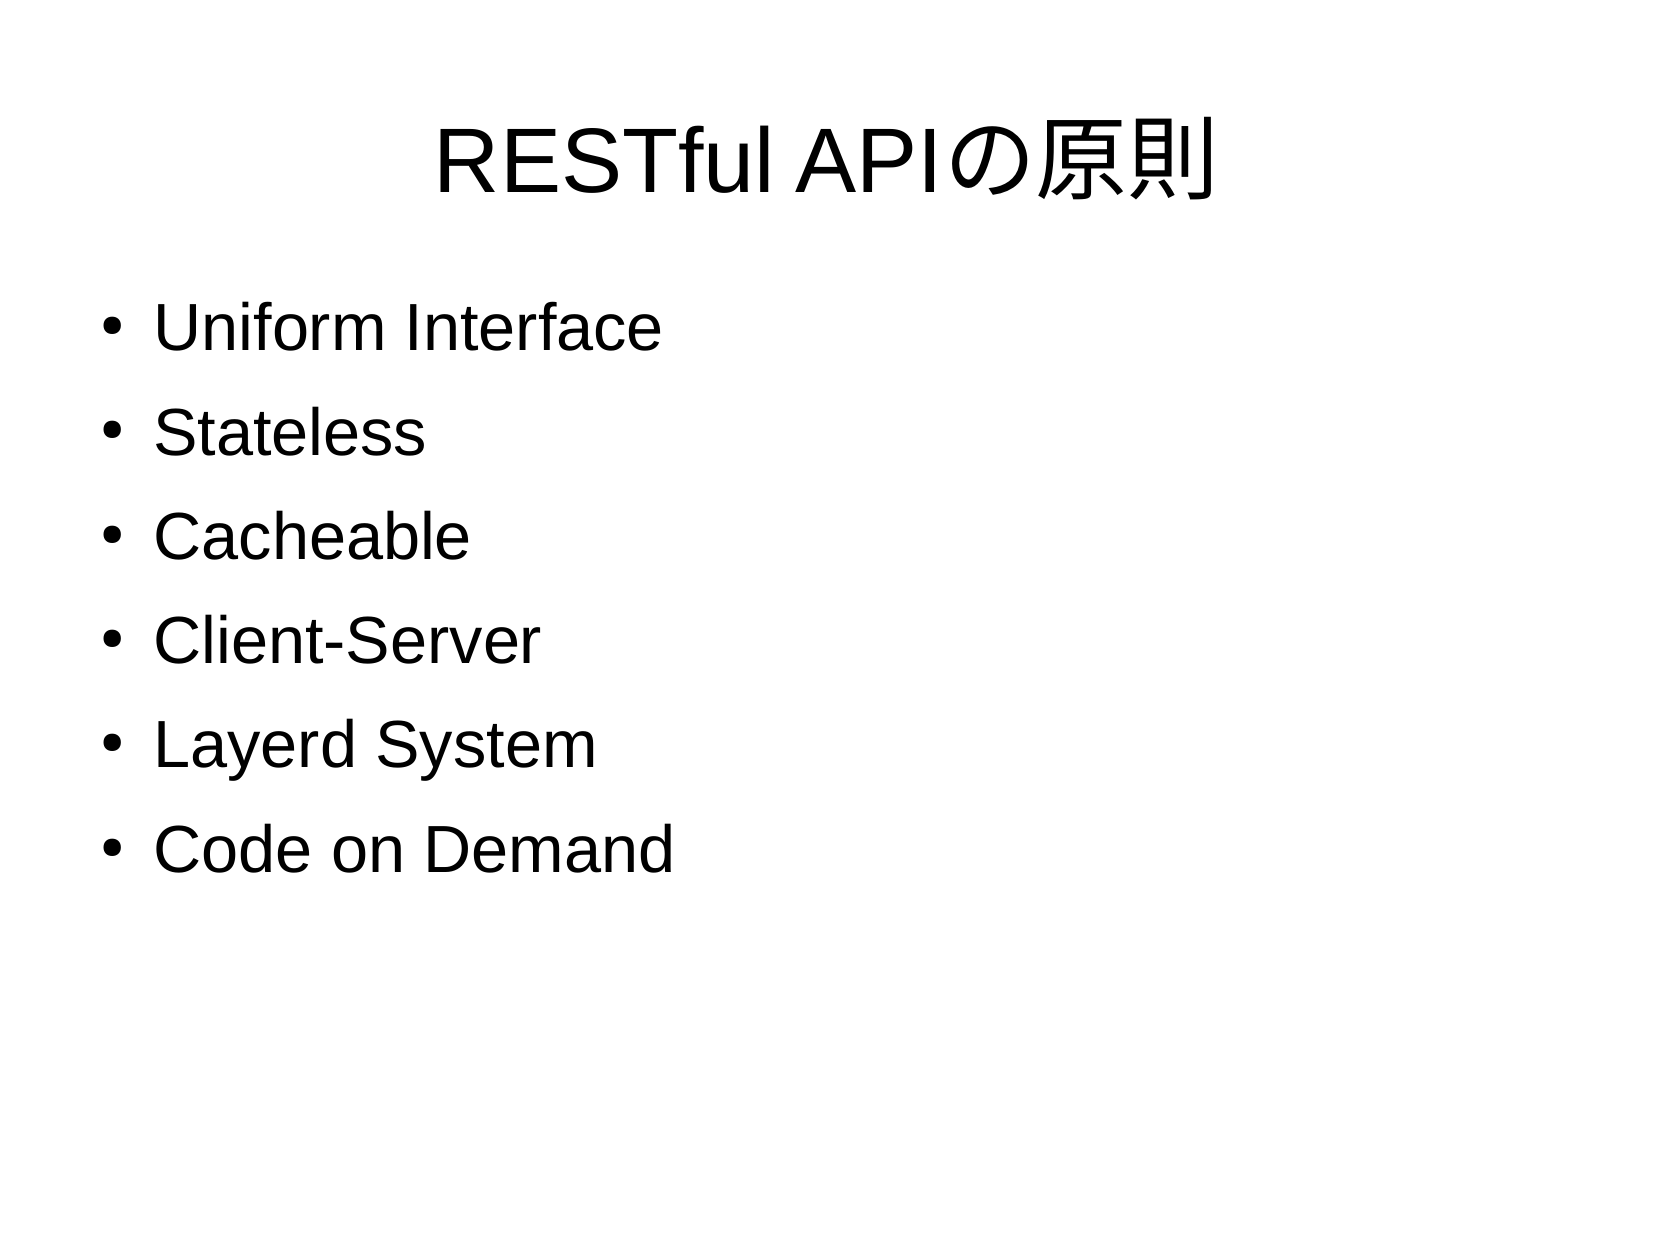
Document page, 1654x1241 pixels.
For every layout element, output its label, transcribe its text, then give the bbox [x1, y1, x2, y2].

list Uniform Interface Stateless Cacheable Client-Server Layerd System Code on Demand [82, 290, 1571, 1010]
title RESTful APIの原則 [82, 49, 1571, 257]
